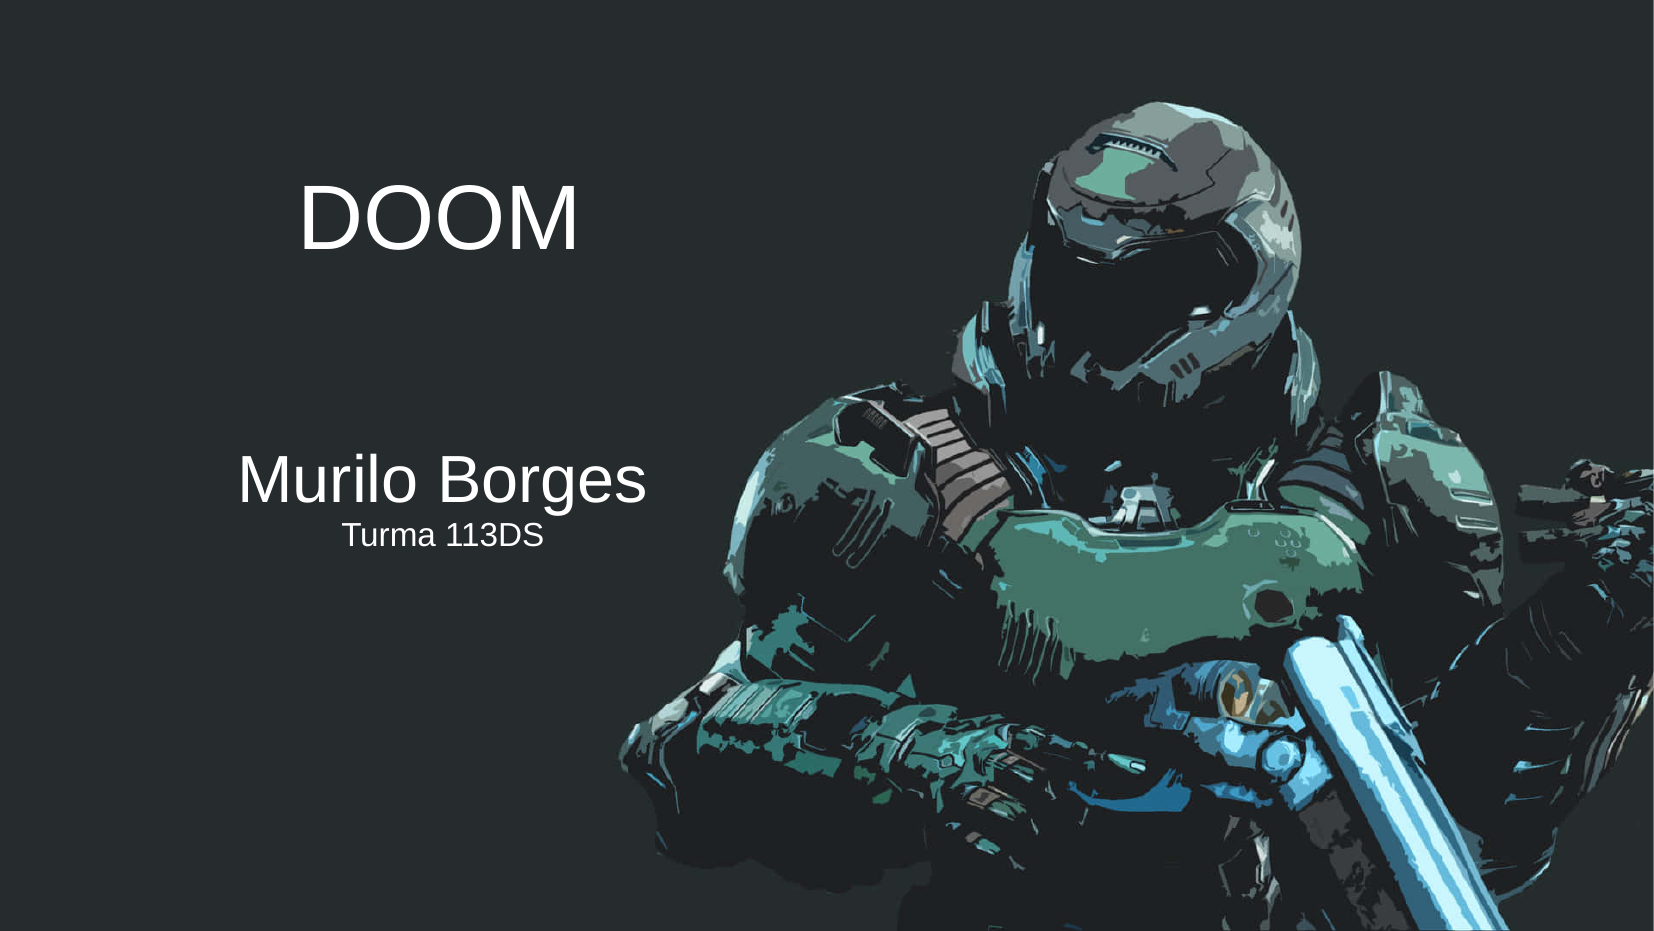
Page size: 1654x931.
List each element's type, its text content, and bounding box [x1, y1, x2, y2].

title DOOM [82, 88, 798, 228]
subtitle Murilo Borges Turma 113DS [0, 228, 945, 768]
picture [0, 0, 1654, 931]
